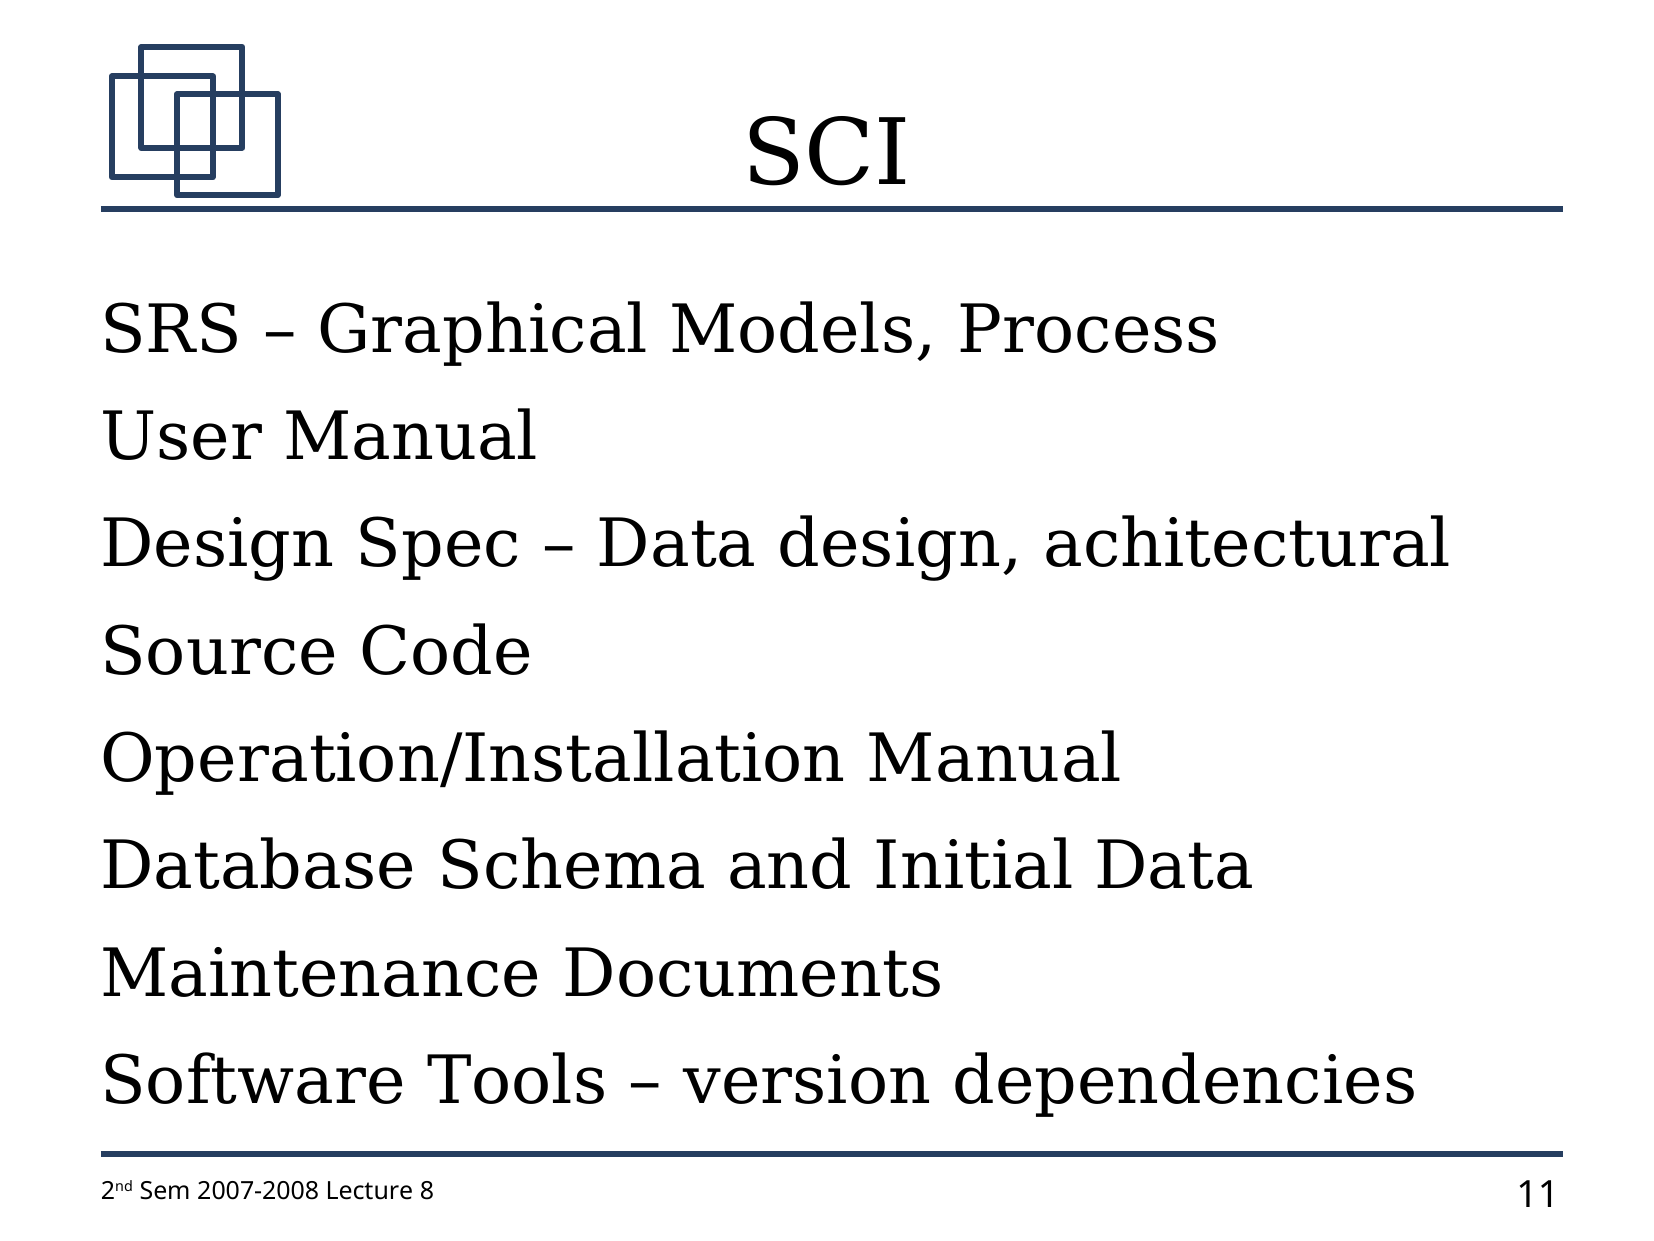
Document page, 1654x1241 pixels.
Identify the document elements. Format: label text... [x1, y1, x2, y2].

title SCI [82, 49, 1571, 257]
list SRS – Graphical Models, Process User Manual Design Spec – Data design, achitectural Source Code Operation/Installation Manual Database Schema and Initial Data Maintenance Documents Software Tools – version dependencies [82, 290, 1571, 1120]
